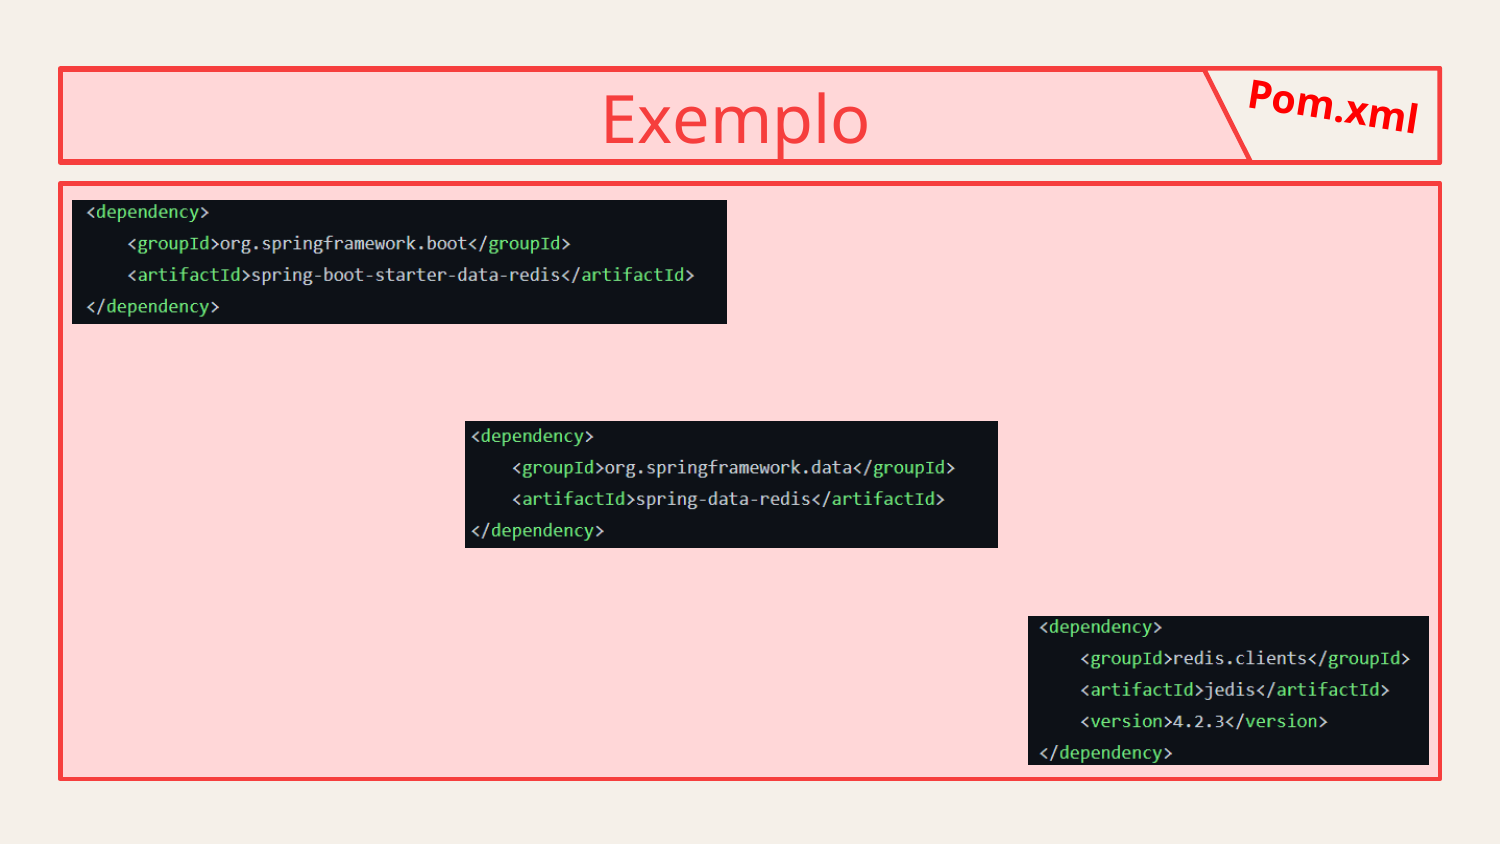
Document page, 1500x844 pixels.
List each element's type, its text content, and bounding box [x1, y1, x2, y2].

text_box Pom.xml [1152, 49, 1499, 262]
title Exemplo [218, 70, 1174, 165]
picture [465, 421, 998, 548]
picture [72, 200, 727, 324]
picture [1028, 616, 1429, 765]
